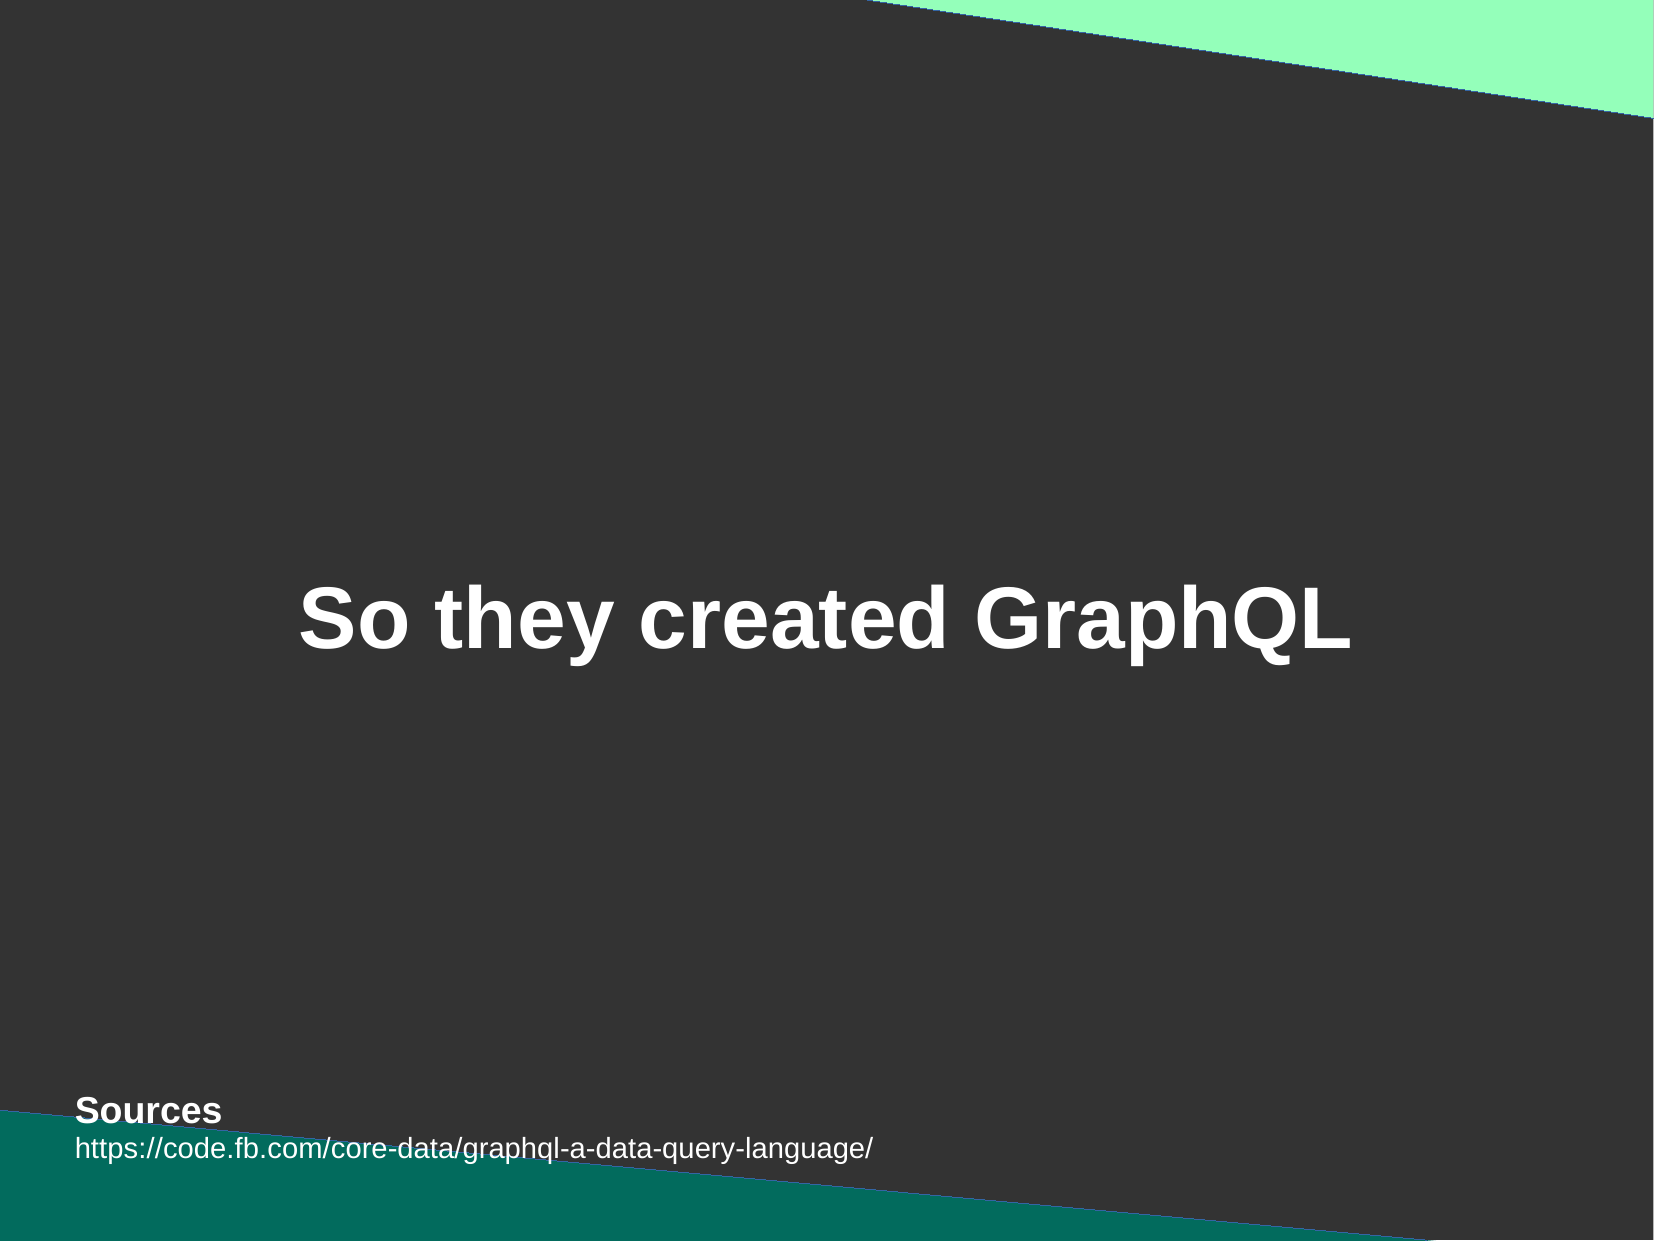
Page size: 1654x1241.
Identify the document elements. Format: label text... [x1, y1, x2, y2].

title So they created GraphQL [31, 568, 1622, 672]
text_box [867, 0, 1654, 119]
text_box Sources https://code.fb.com/core-data/graphql-a-data-query-language/ [60, 1082, 1546, 1205]
